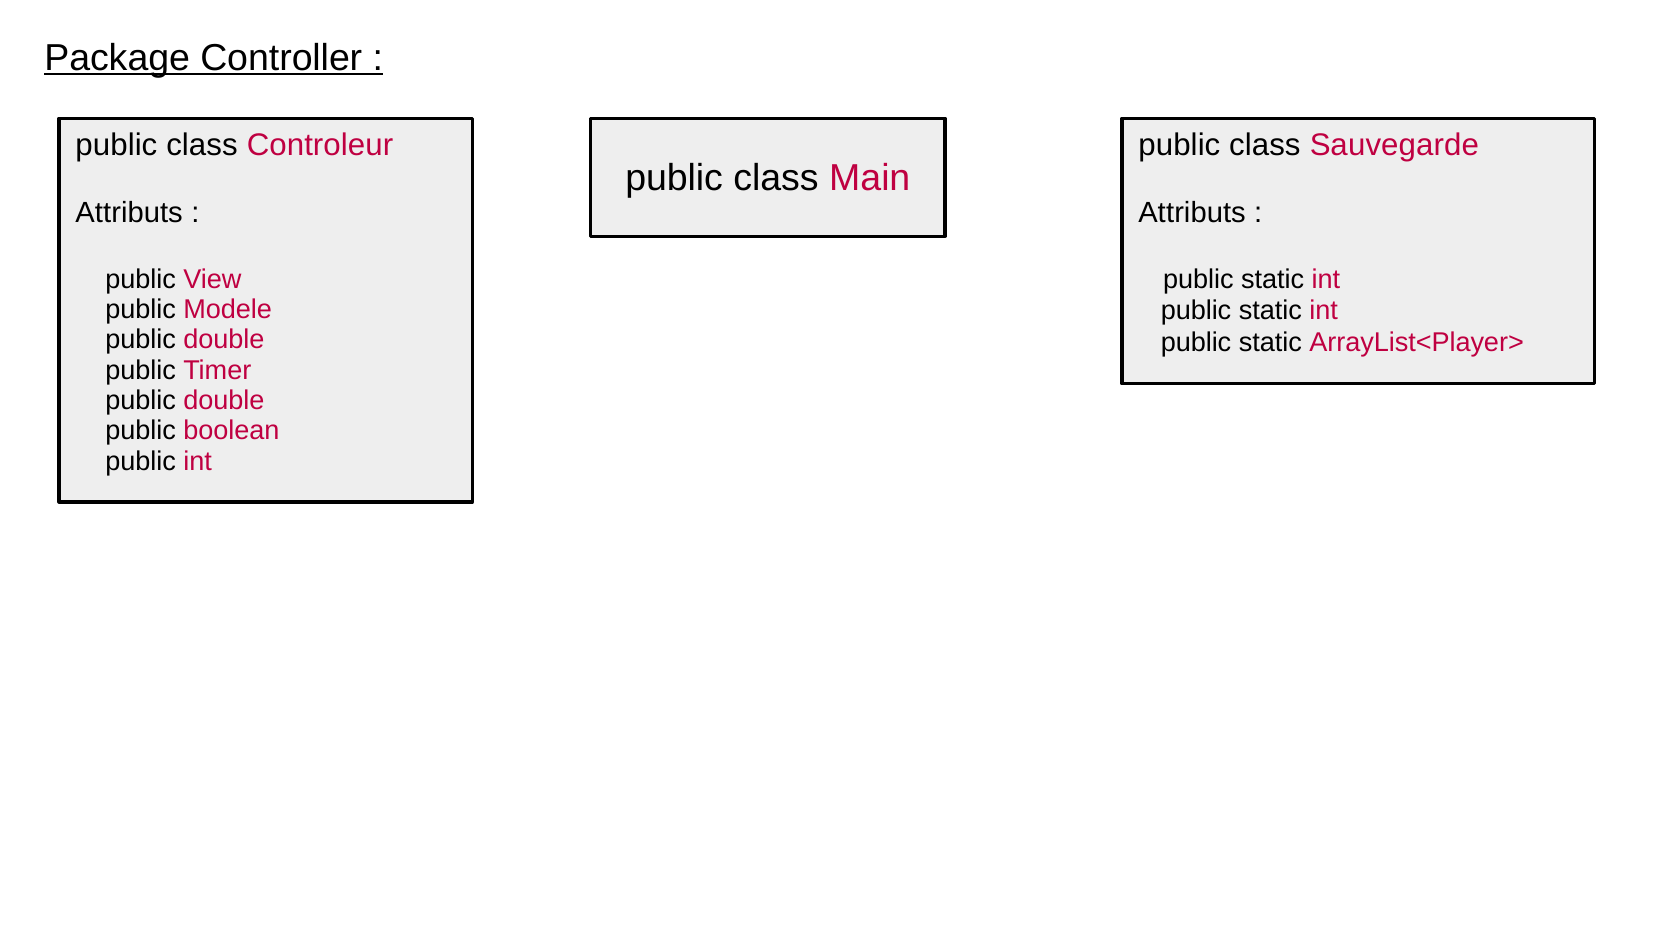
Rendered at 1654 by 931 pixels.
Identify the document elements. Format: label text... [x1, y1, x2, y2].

text_box Package Controller : [29, 29, 414, 89]
text_box public class Controleur Attributs : public View public Modele public double public Timer public double public boolean public int [59, 118, 473, 502]
text_box public class Main [590, 118, 945, 237]
text_box public class Sauvegarde Attributs : public static int public static int public static ArrayList<Player> [1122, 118, 1595, 384]
